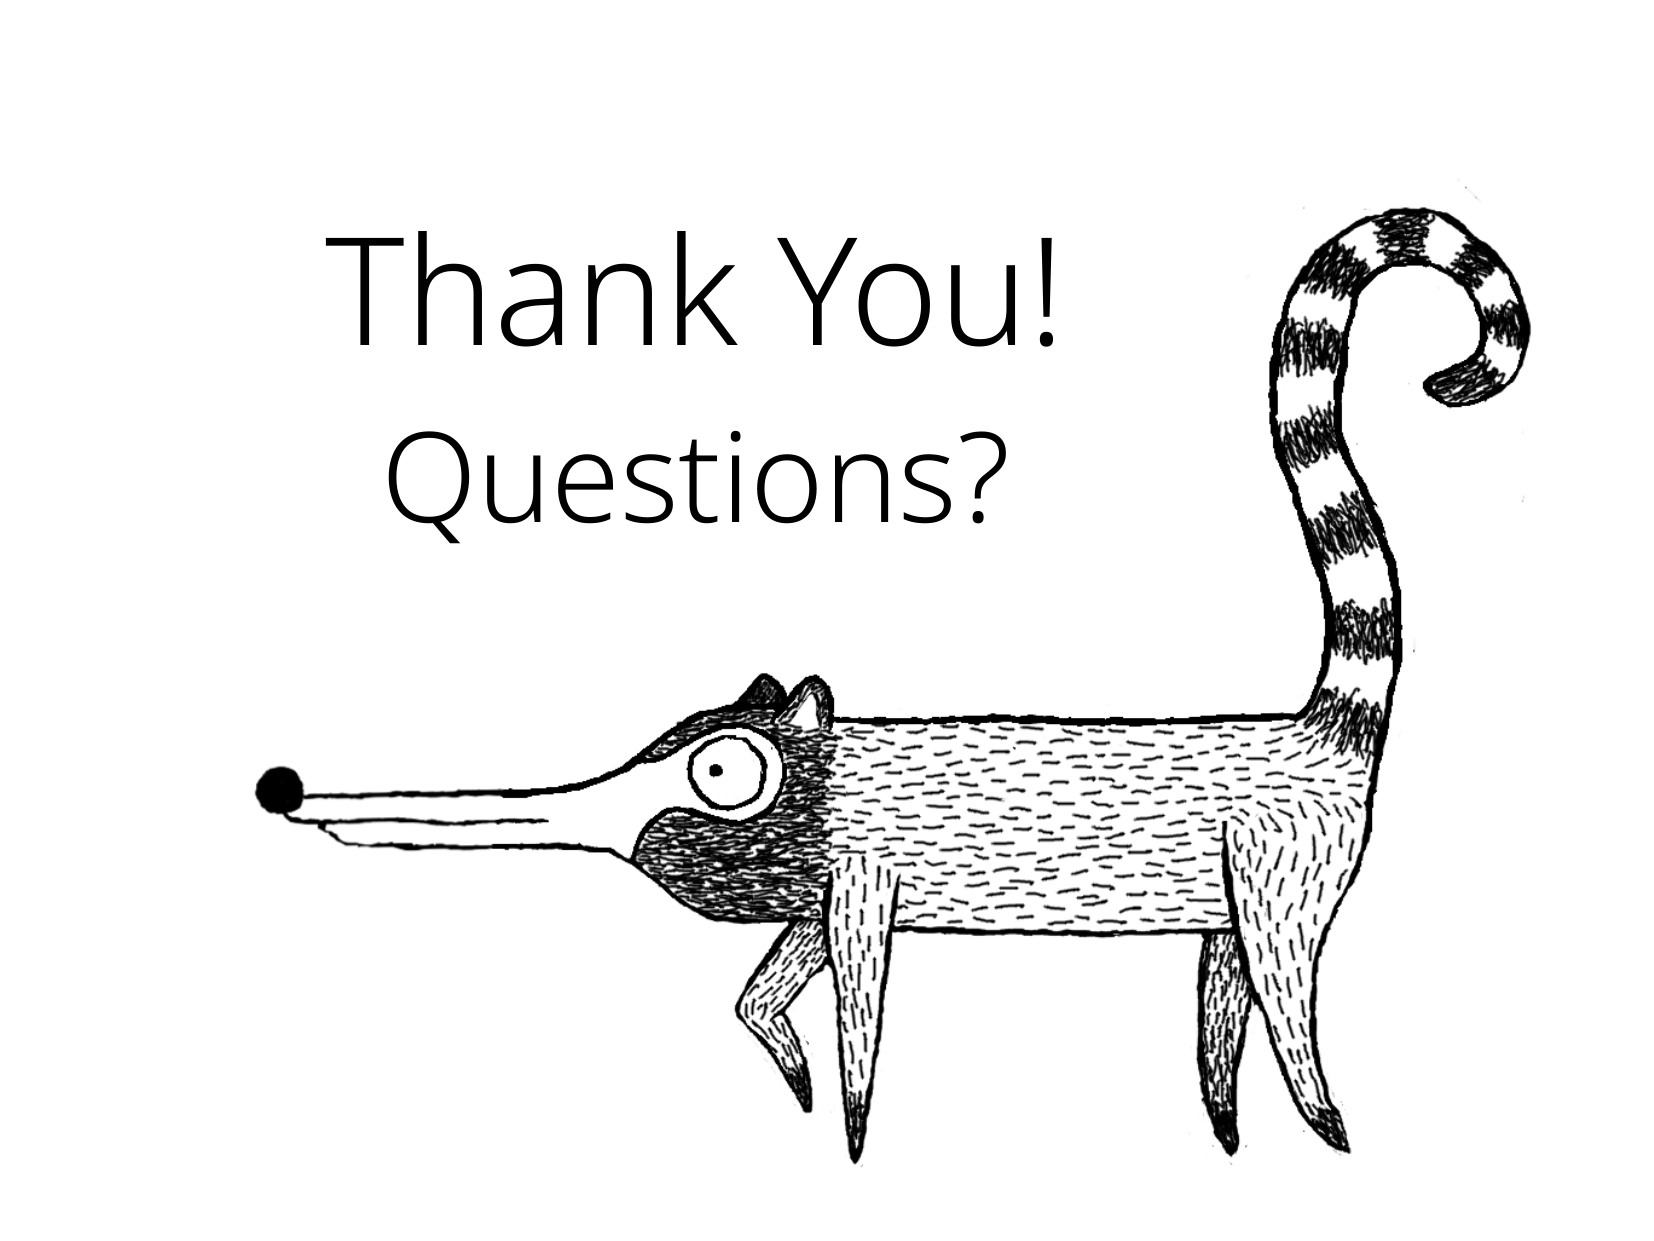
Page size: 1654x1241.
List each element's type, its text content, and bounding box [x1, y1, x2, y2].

title Thank You! Questions? [0, 189, 1441, 556]
picture [203, 14, 1654, 1241]
